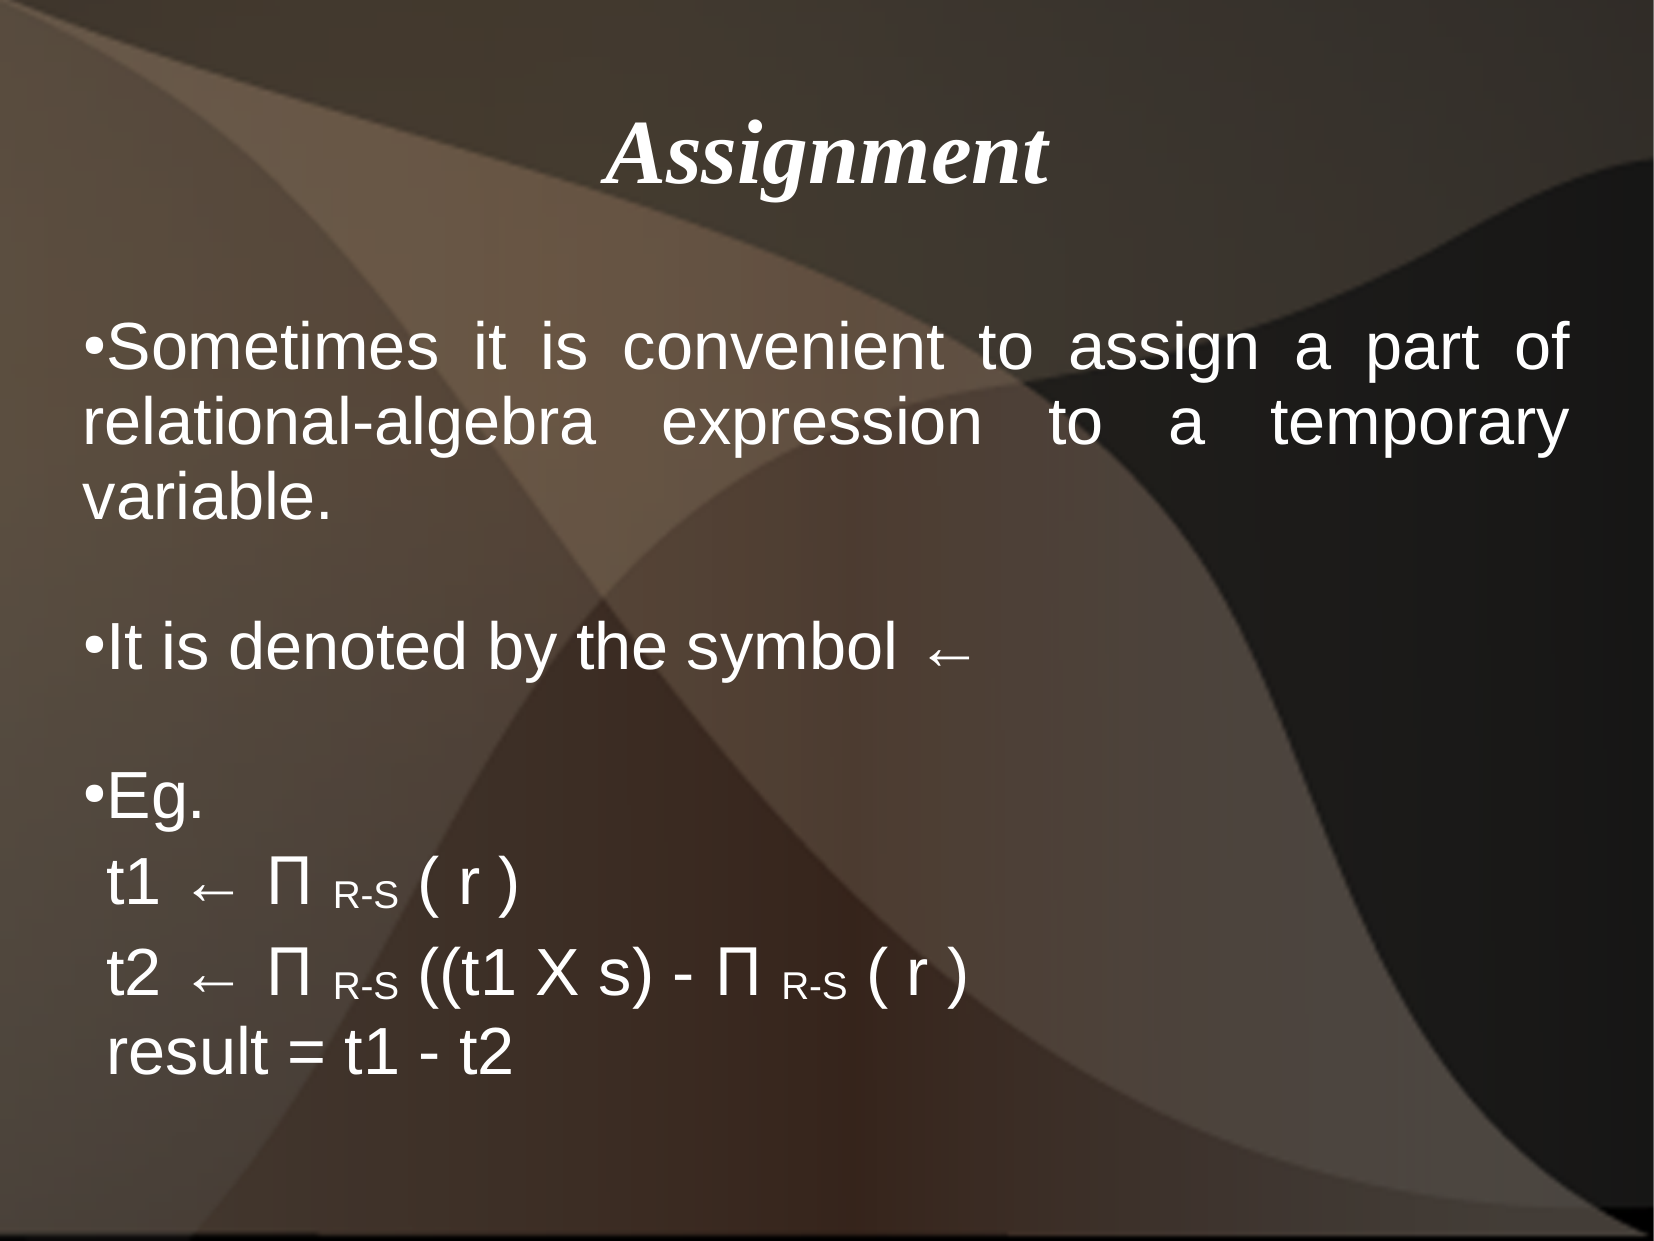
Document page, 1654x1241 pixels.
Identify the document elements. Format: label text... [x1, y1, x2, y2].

title Assignment [82, 56, 1571, 250]
subtitle Sometimes it is convenient to assign a part of relational-algebra expression to a temporary variable. It is denoted by the symbol ← Eg. t1 ← Π R-S ( r ) t2 ← Π R-S ((t1 X s) - Π R-S ( r ) result = t1 - t2 [82, 292, 1571, 1107]
picture [0, 0, 1654, 1241]
